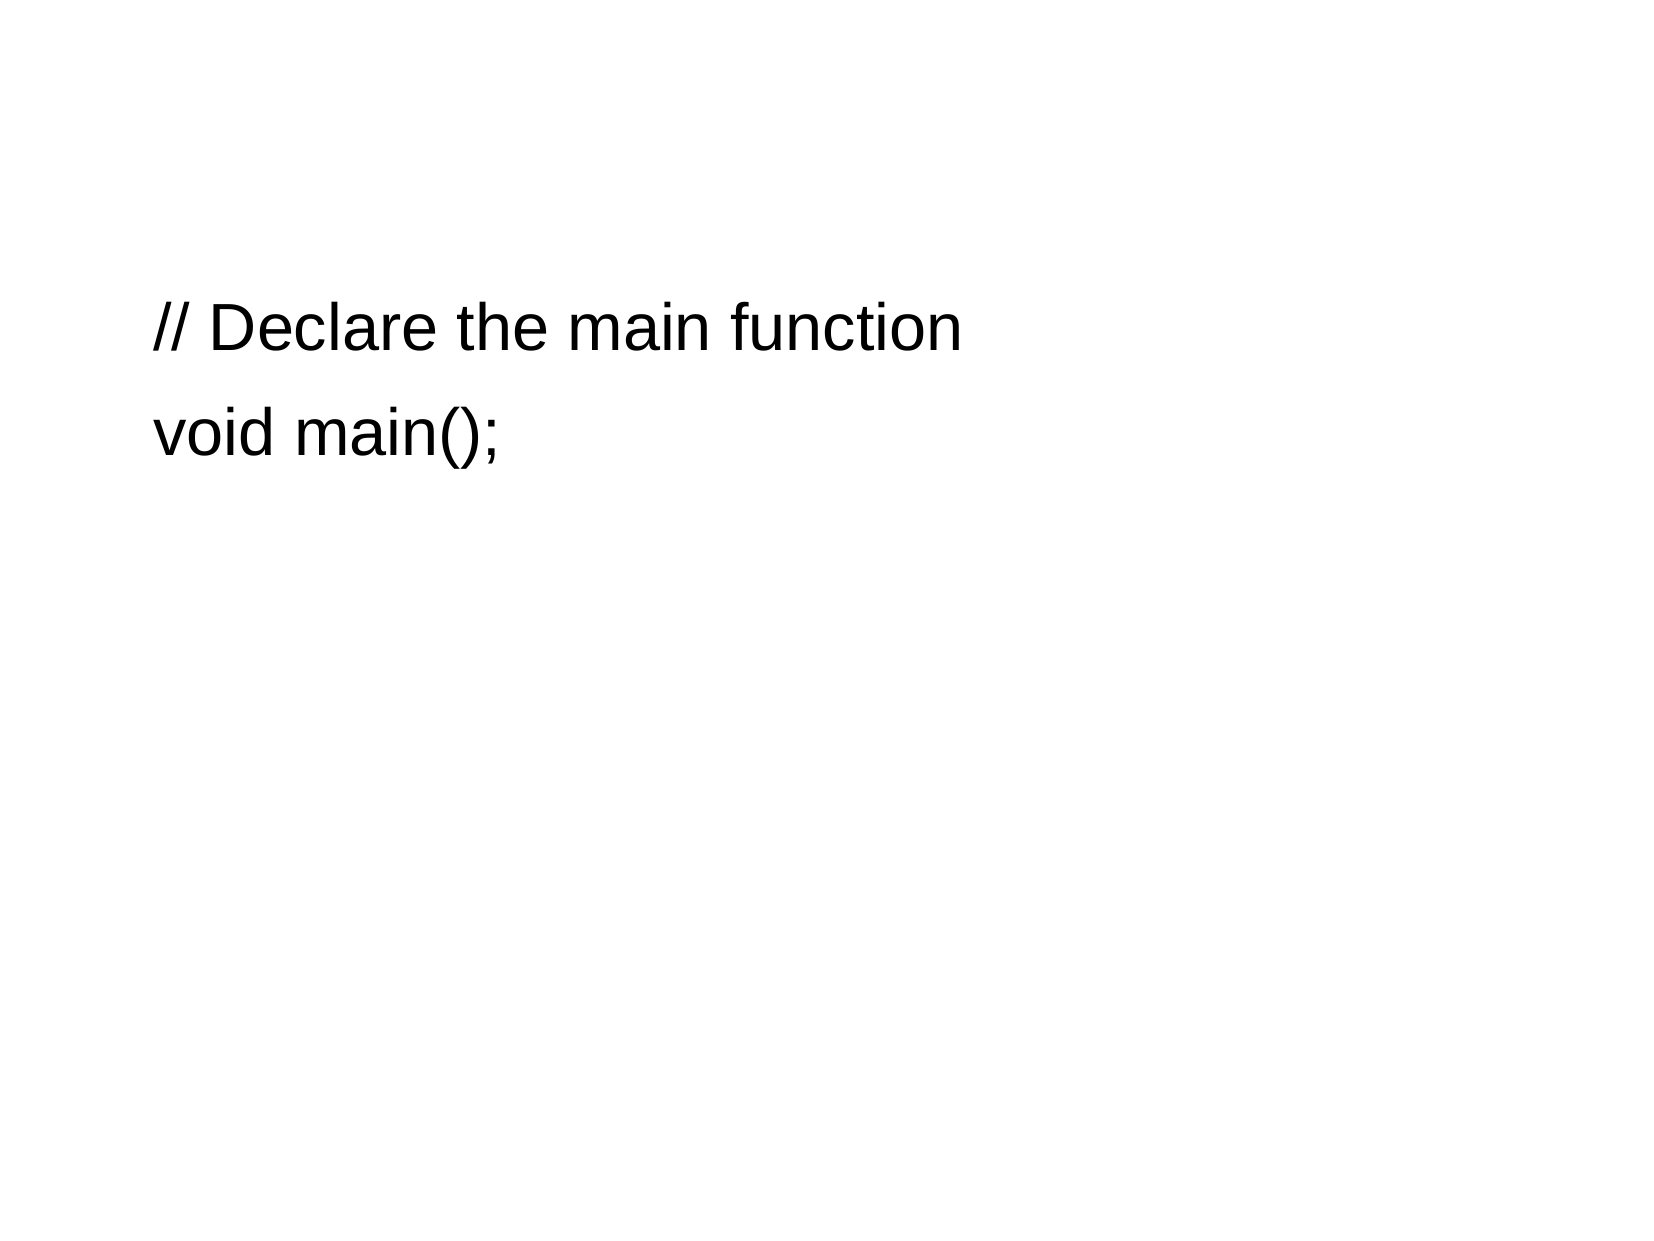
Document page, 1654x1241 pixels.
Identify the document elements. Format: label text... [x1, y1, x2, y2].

list // Declare the main function void main(); [82, 290, 1571, 1010]
